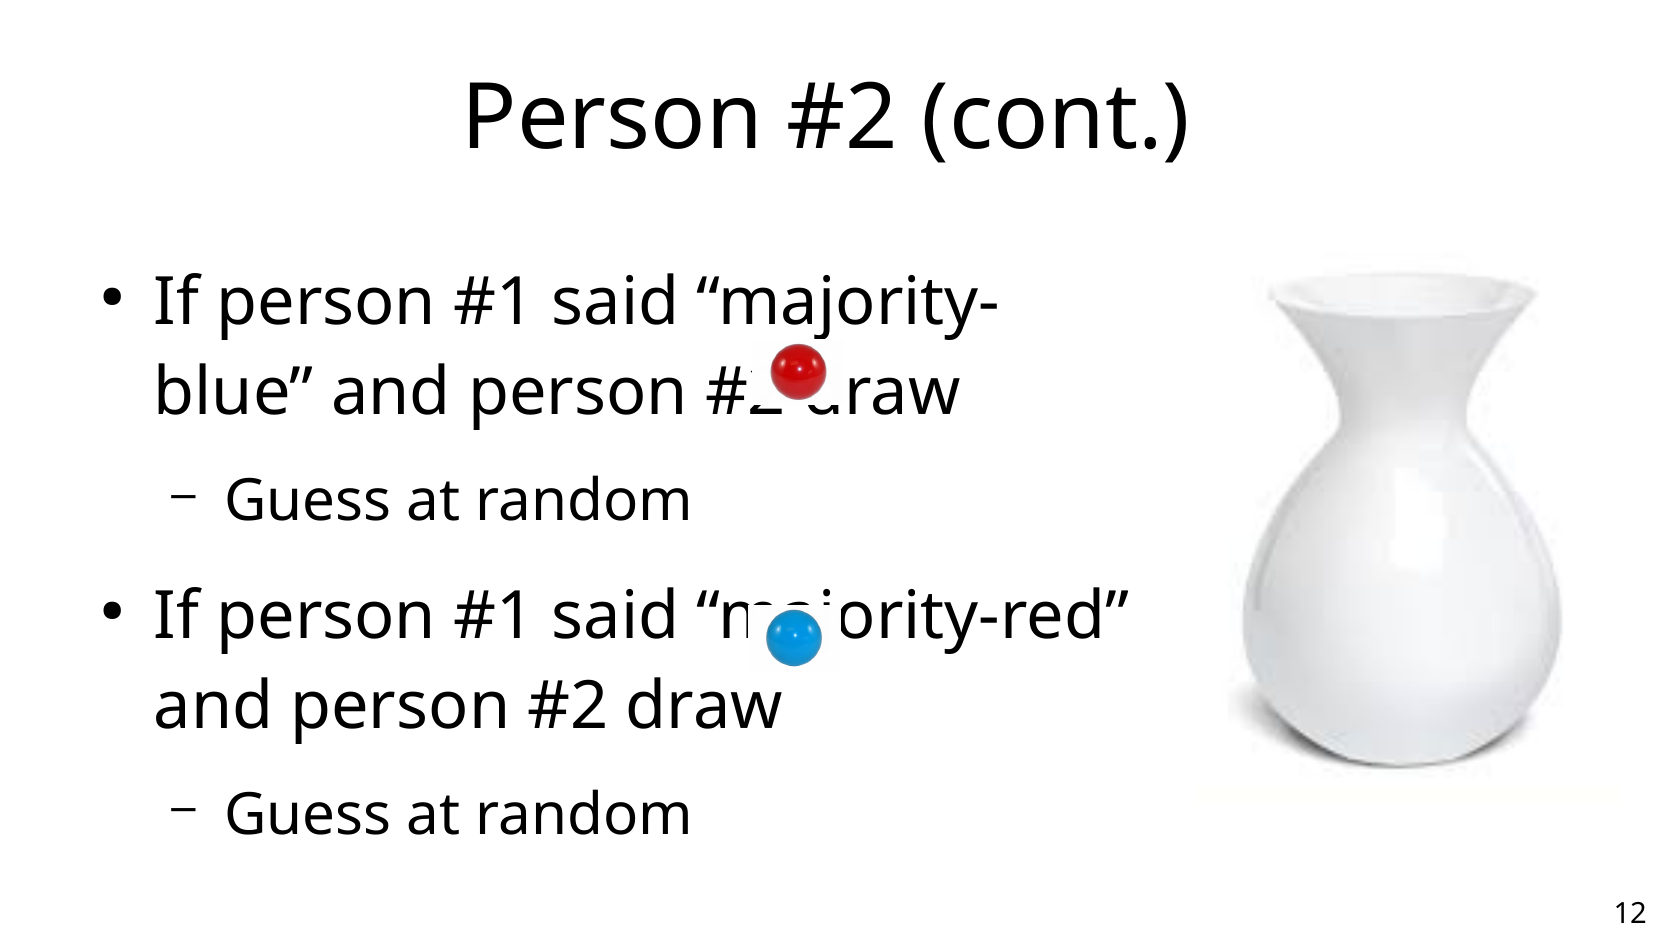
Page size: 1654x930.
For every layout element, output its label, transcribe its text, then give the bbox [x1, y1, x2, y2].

picture [752, 339, 845, 406]
picture [1196, 240, 1621, 805]
title Person #2 (cont.) [82, 1, 1571, 225]
list If person #1 said “majority-blue” and person #2 draw Guess at random If person #1 said “majority-red” and person #2 draw Guess at random [82, 252, 1141, 901]
picture [748, 605, 841, 672]
